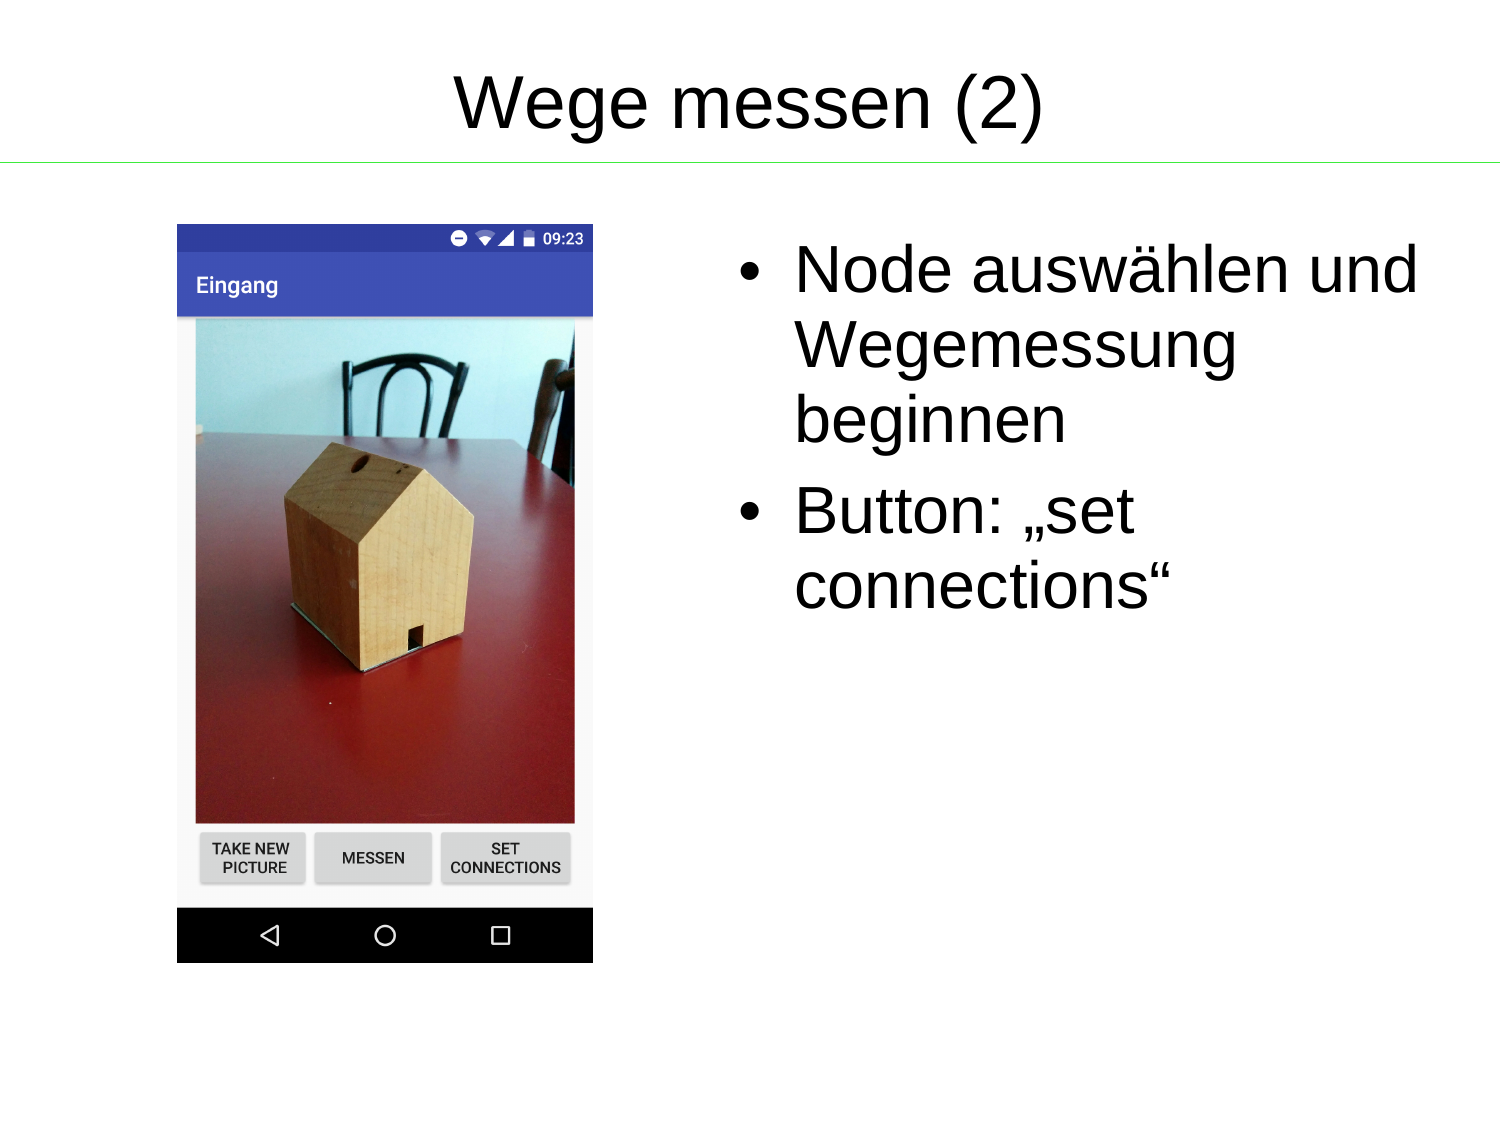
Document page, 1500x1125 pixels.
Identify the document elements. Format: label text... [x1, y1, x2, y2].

title Wege messen (2) [75, 49, 1426, 156]
picture [177, 224, 593, 963]
list Node auswählen und Wegemessung beginnen Button: „set connections“ [738, 232, 1426, 1063]
